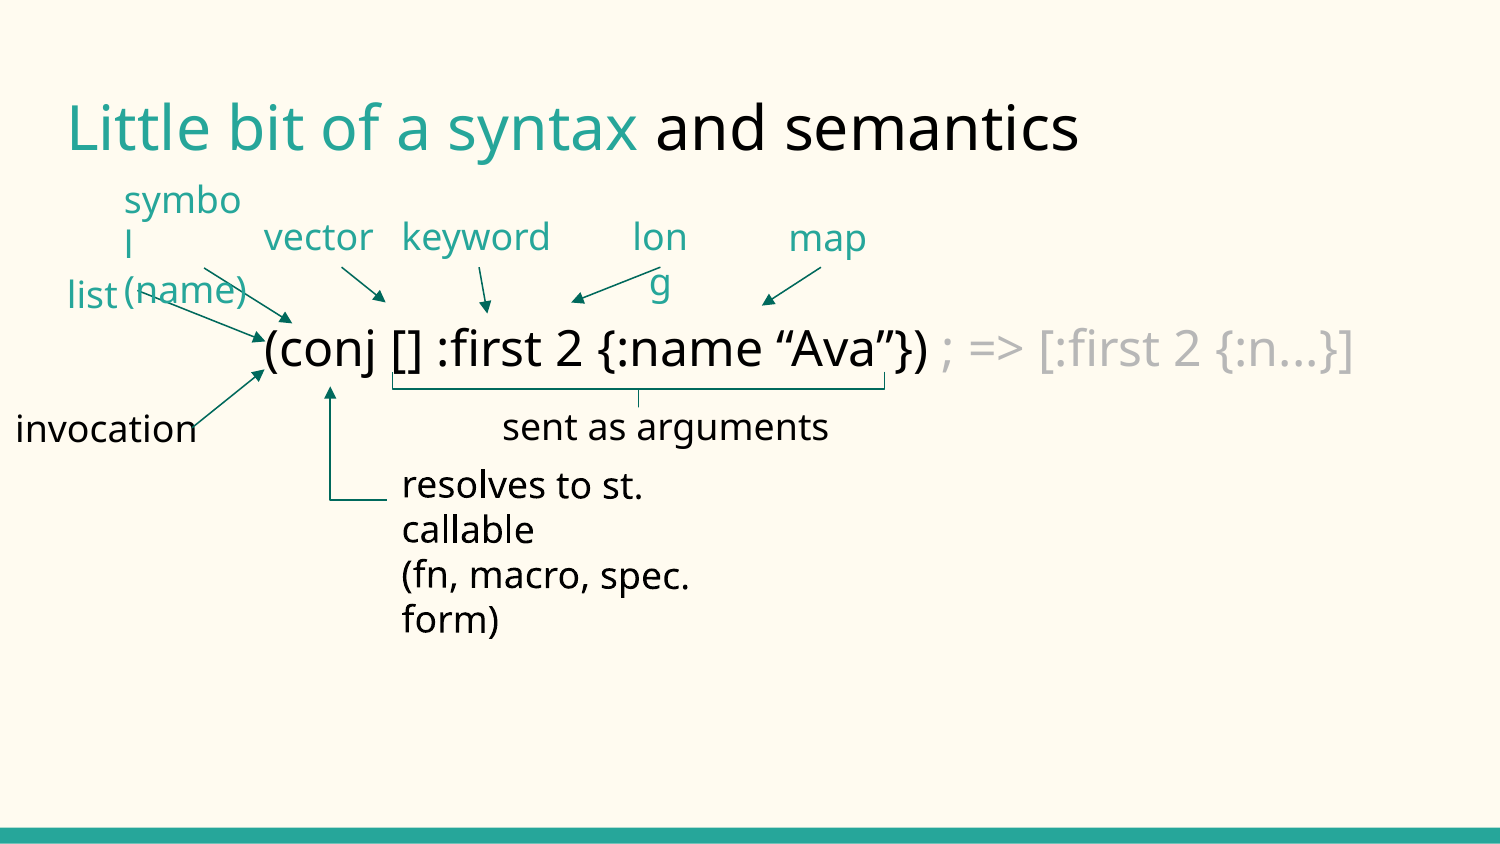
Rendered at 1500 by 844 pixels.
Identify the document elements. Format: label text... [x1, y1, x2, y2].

text_box list [51, 256, 138, 325]
text_box keyword [386, 198, 572, 268]
text_box vector [266, 198, 386, 268]
text_box long [609, 198, 712, 268]
text_box sent as arguments [475, 387, 857, 457]
text_box resolves to st. callable (fn, macro, spec. form) [386, 444, 798, 558]
text_box invocation [0, 389, 229, 459]
title Little bit of a syntax and semantics [51, 72, 1449, 174]
text_box map [769, 198, 886, 268]
text_box symbol (name) [109, 160, 266, 272]
list (conj [] :first 2 {:name “Ava”}) ; => [:first 2 {:n...}] [249, 292, 1449, 403]
